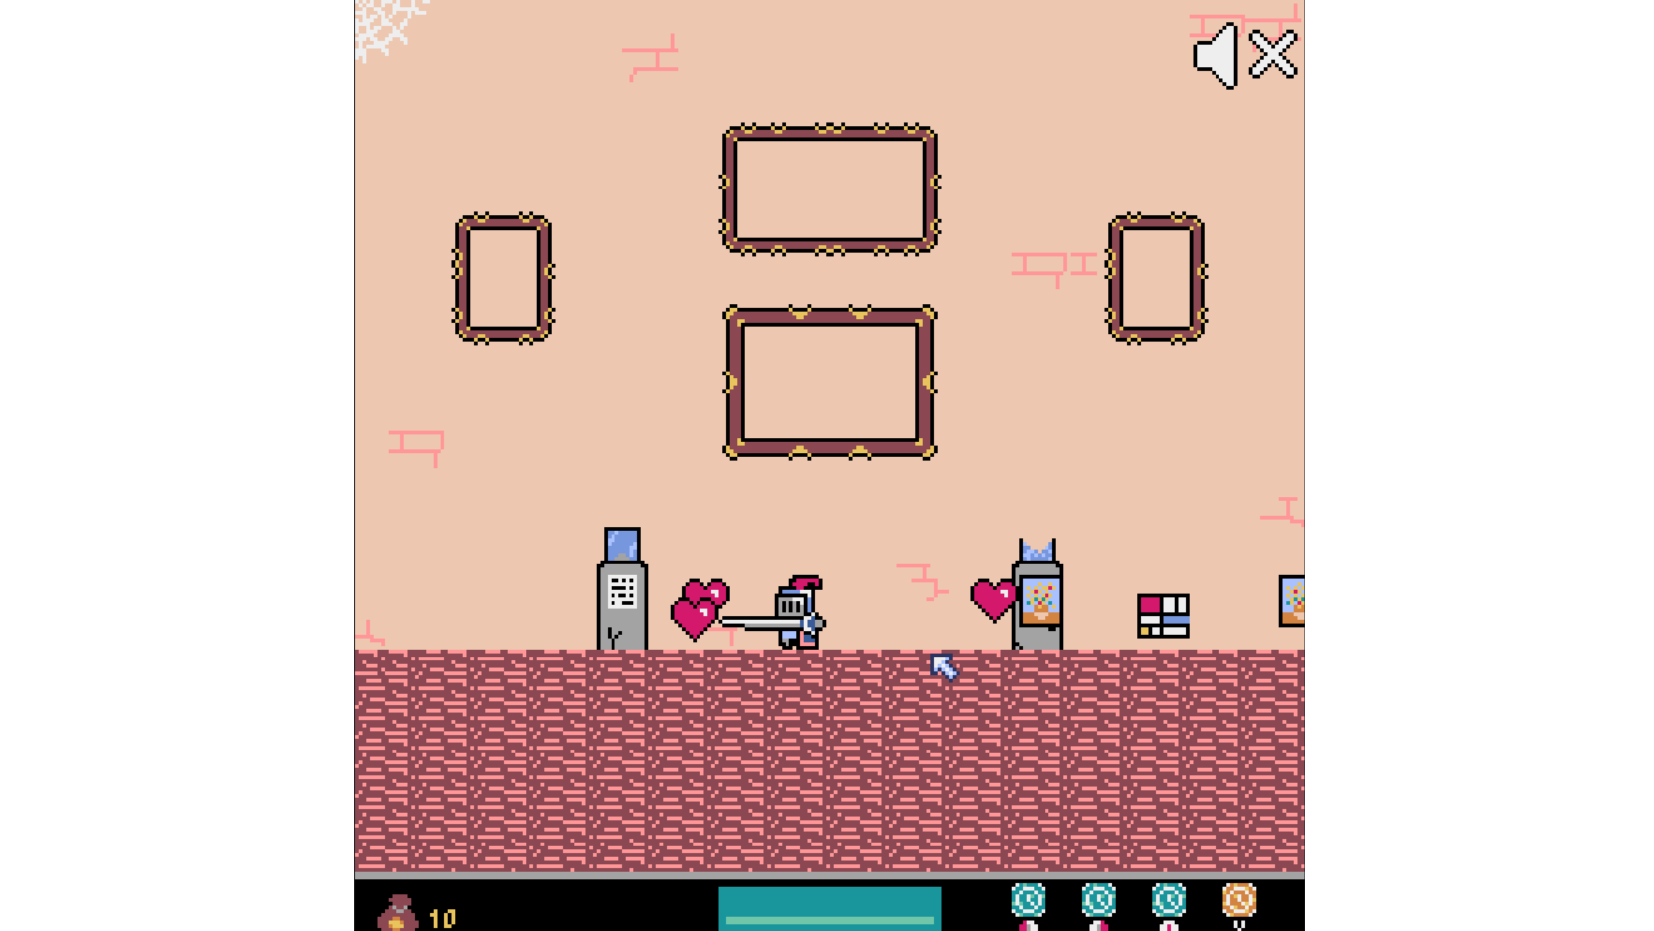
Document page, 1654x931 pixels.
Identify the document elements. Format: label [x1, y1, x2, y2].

picture [354, 0, 1305, 931]
